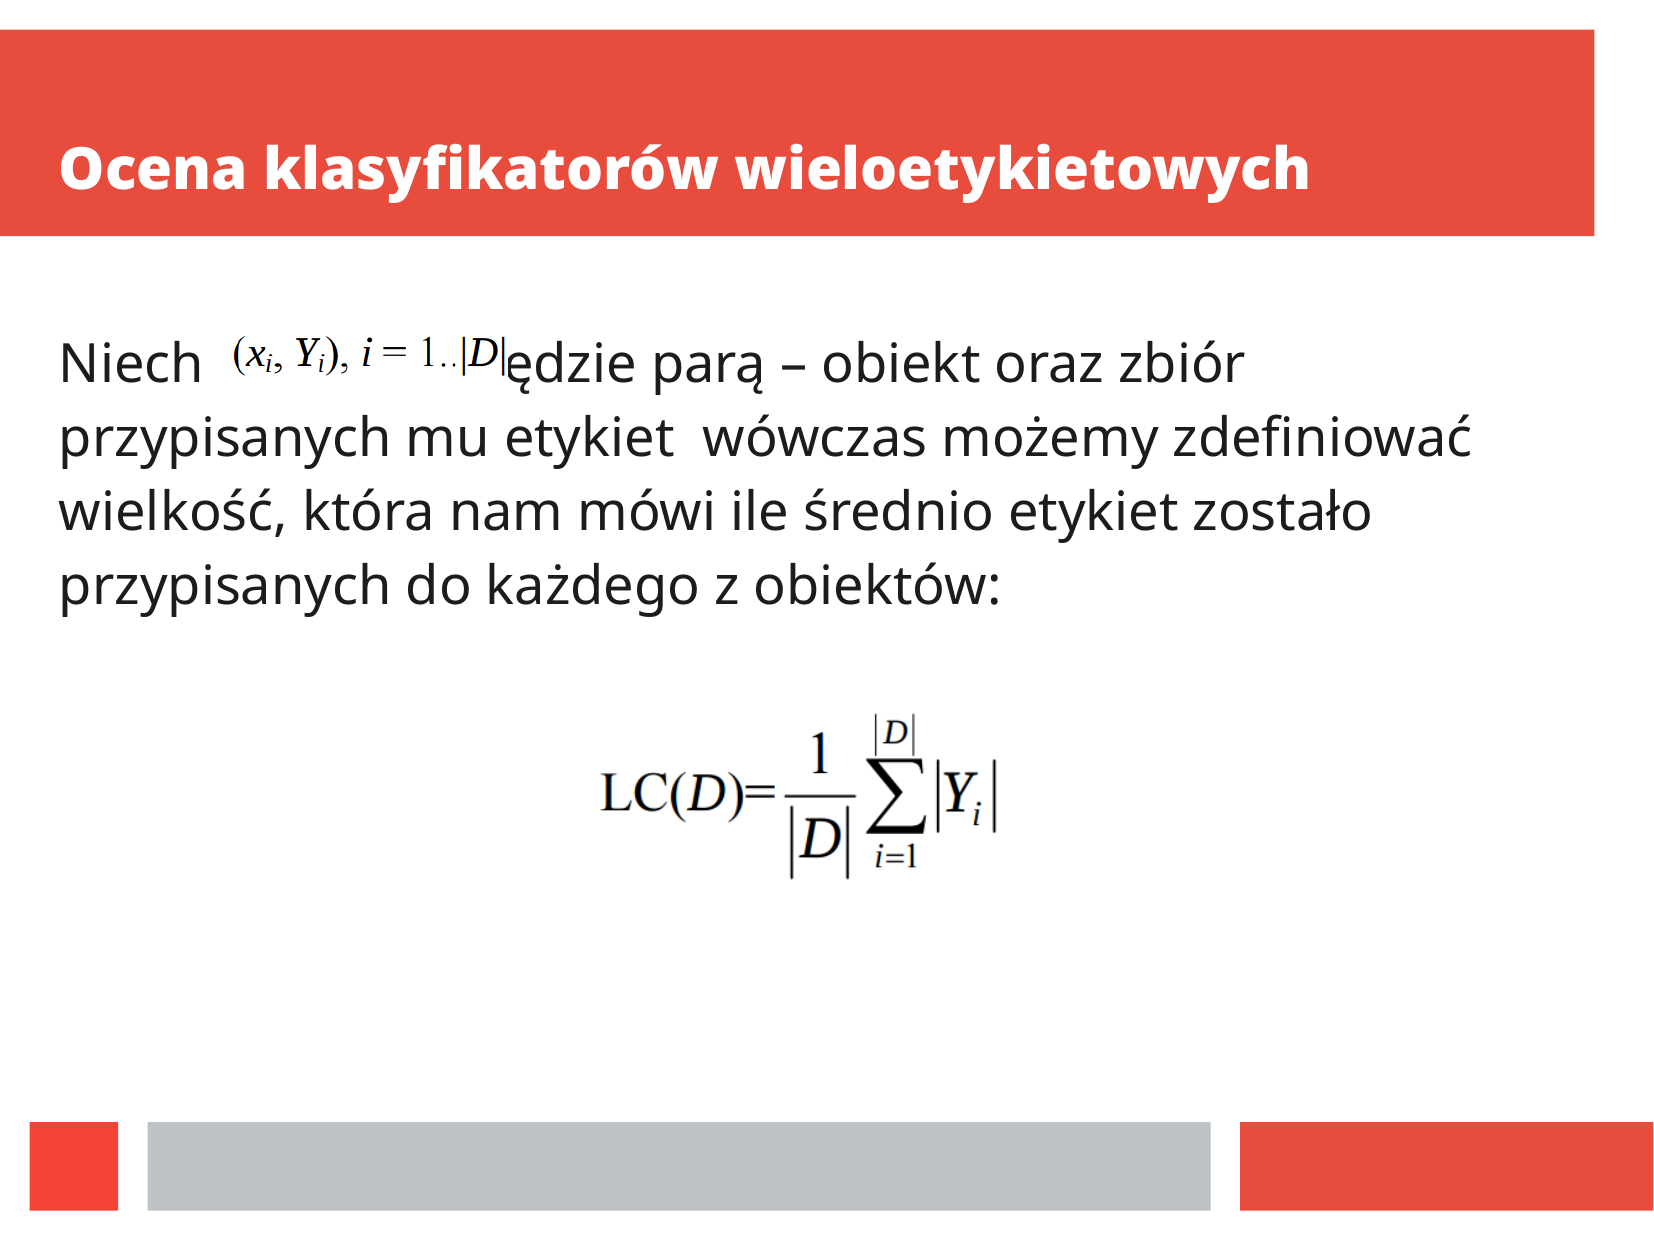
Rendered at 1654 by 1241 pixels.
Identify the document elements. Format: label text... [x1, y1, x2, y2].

picture [212, 287, 508, 390]
list Niech będzie parą – obiekt oraz zbiór przypisanych mu etykiet wówczas możemy zdefiniować wielkość, która nam mówi ile średnio etykiet zostało przypisanych do każdego z obiektów: [59, 324, 1565, 1093]
title Ocena klasyfikatorów wieloetykietowych [59, 59, 1595, 207]
picture [566, 689, 1036, 886]
